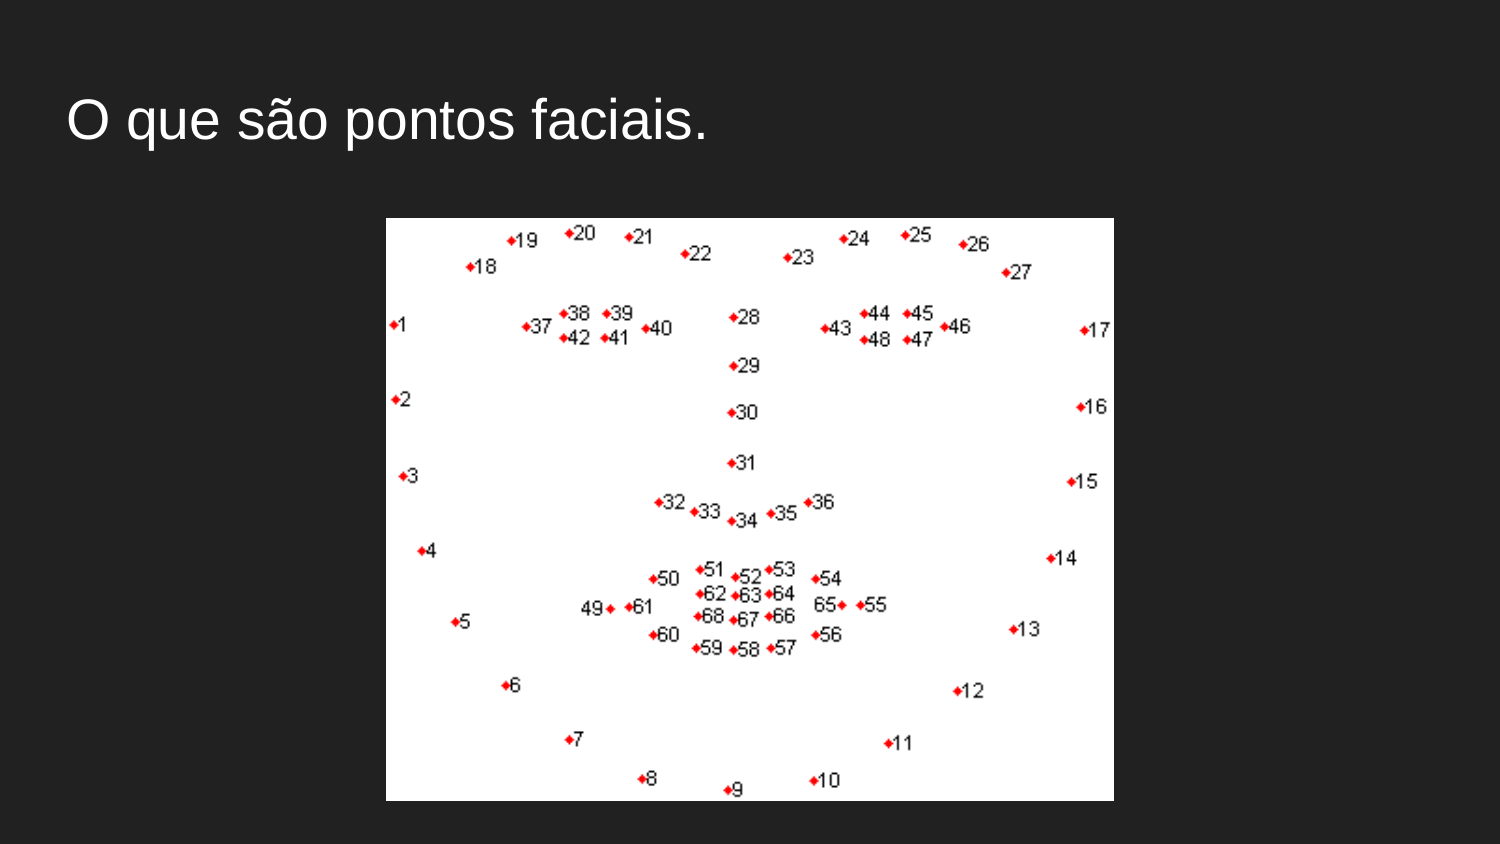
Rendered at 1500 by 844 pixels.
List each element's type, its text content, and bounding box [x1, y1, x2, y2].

title O que são pontos faciais. [51, 72, 1449, 167]
picture [386, 218, 1114, 801]
